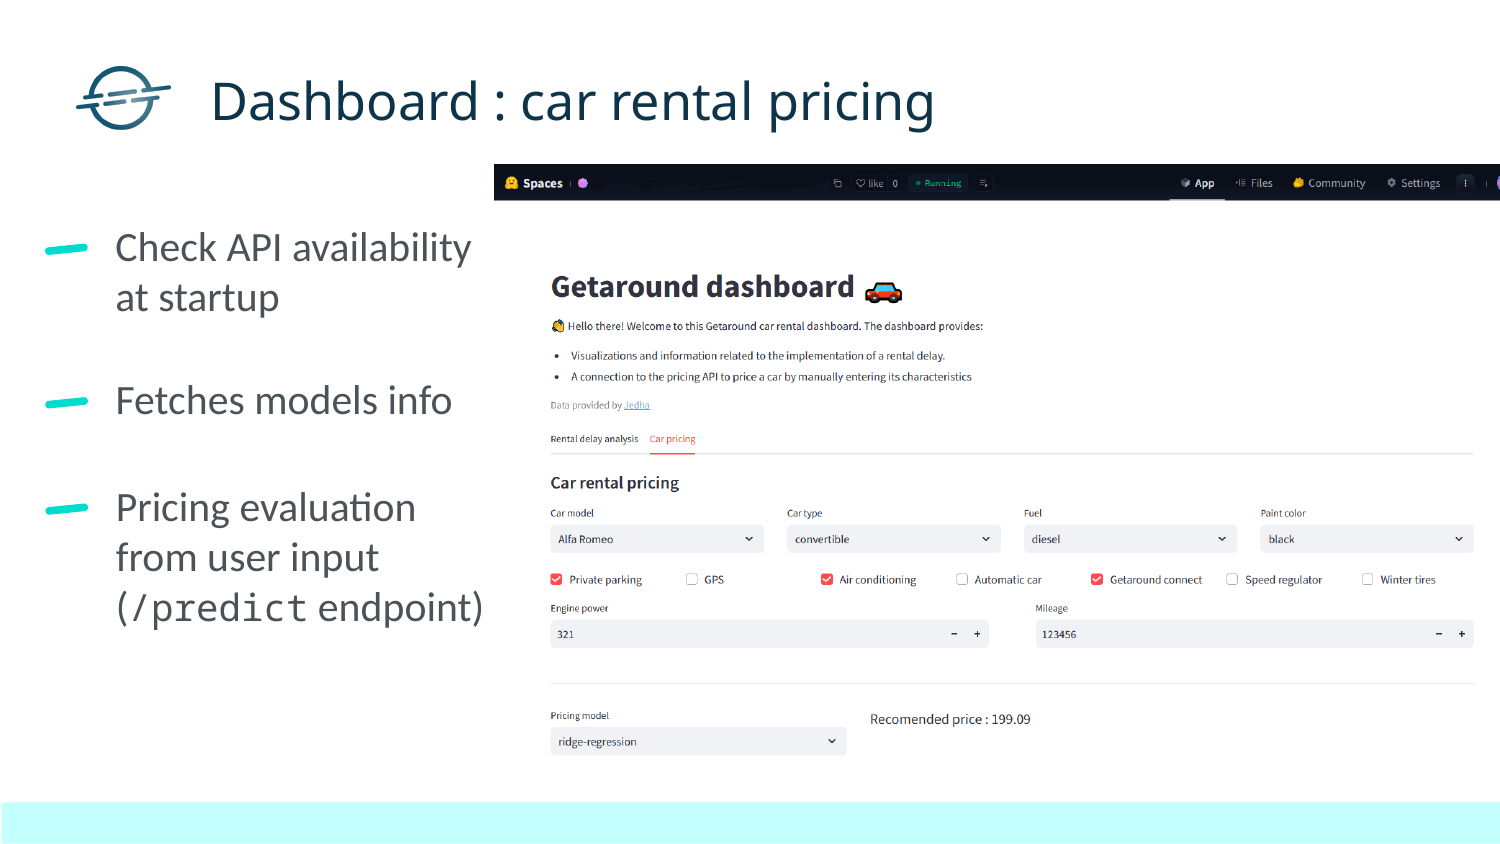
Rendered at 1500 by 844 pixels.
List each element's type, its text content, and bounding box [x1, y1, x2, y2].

picture [76, 66, 171, 130]
text_box [45, 397, 88, 409]
title Pricing evaluation from user input (/predict endpoint) [100, 464, 522, 656]
text_box [45, 503, 89, 515]
text_box [45, 243, 88, 255]
title Fetches models info [100, 357, 494, 446]
title Check API availability at startup [100, 204, 488, 340]
title Dashboard : car rental pricing [195, 53, 1154, 141]
text_box [1, 802, 1500, 844]
picture [494, 164, 1500, 761]
